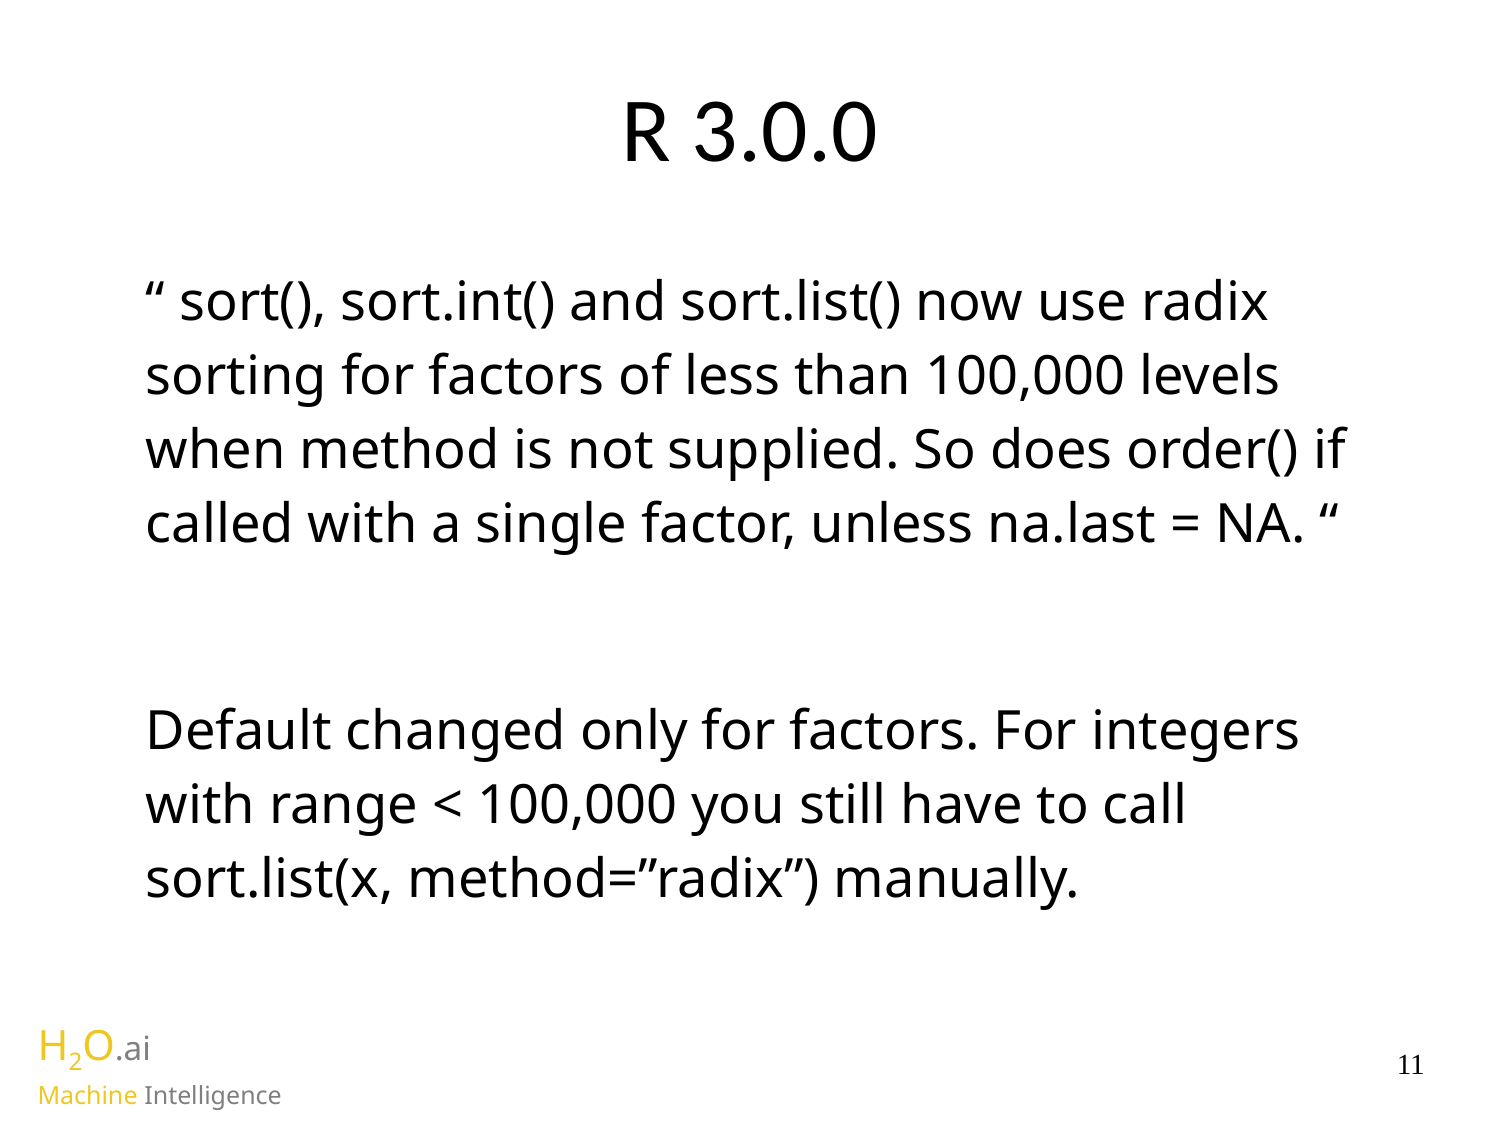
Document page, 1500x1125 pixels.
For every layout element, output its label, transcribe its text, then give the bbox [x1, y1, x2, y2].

list “ sort(), sort.int() and sort.list() now use radix sorting for factors of less than 100,000 levels when method is not supplied. So does order() if called with a single factor, unless na.last = NA. “ Default changed only for factors. For integers with range < 100,000 you still have to call sort.list(x, method=”radix”) manually. [75, 262, 1425, 1125]
title R 3.0.0 [75, 15, 1425, 262]
